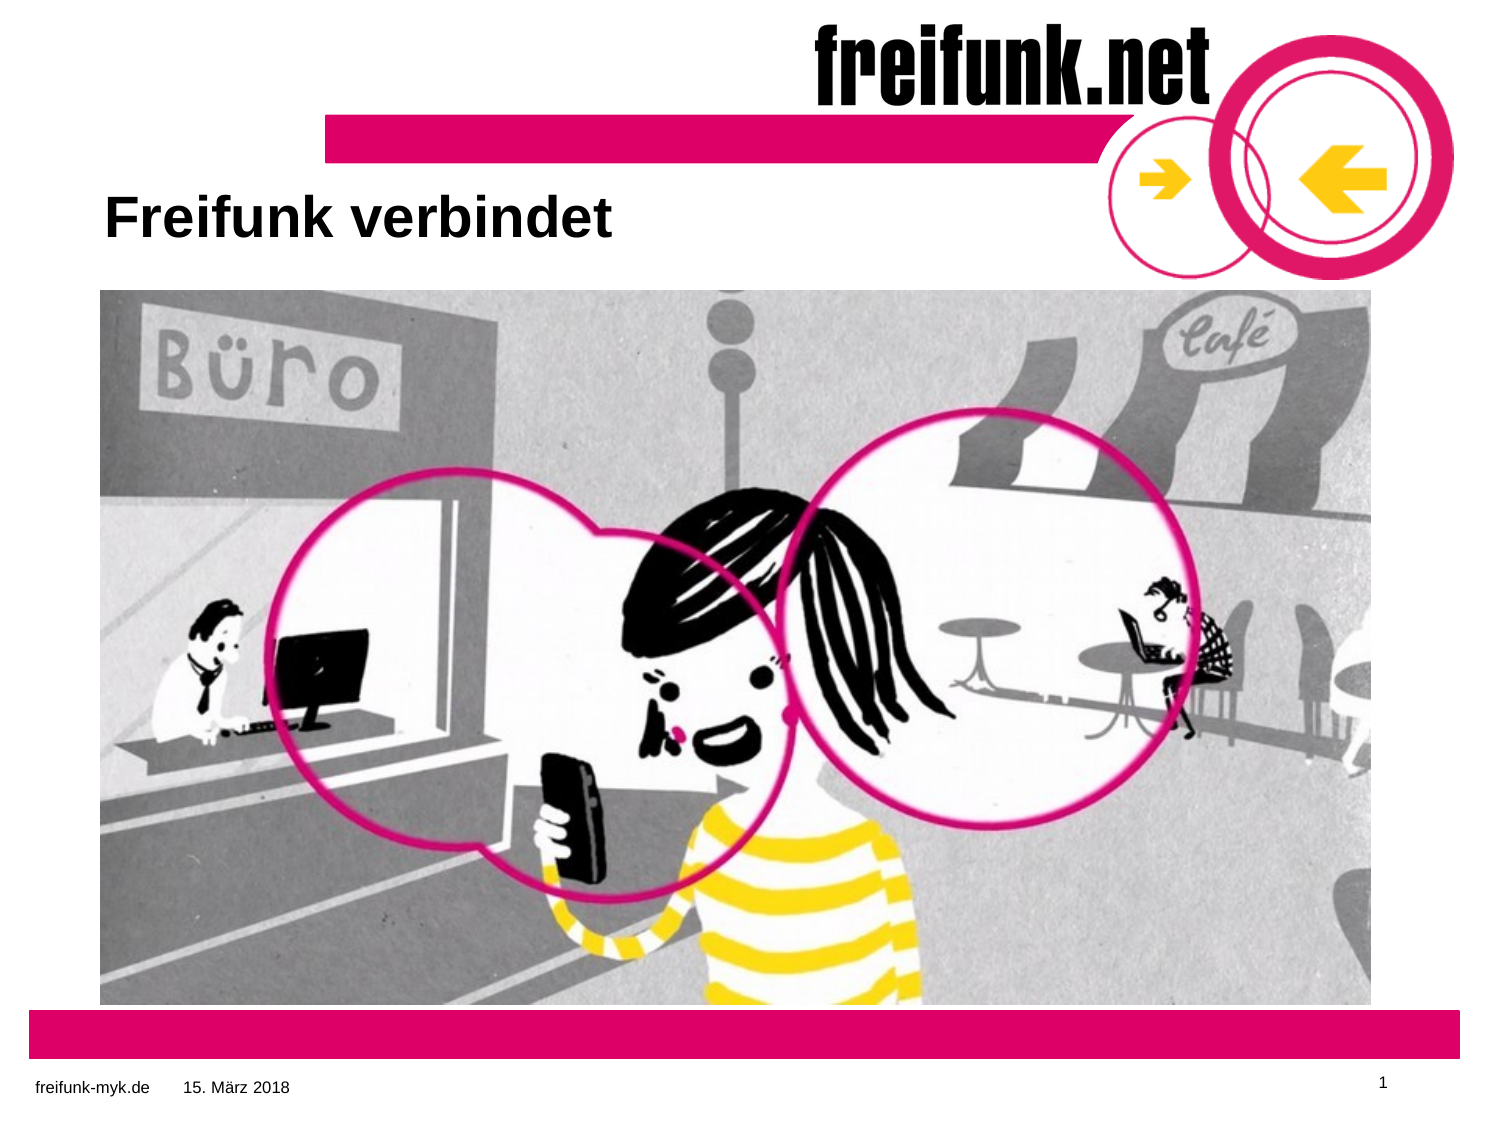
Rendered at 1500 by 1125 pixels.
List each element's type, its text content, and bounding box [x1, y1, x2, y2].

picture [100, 290, 1371, 1005]
title Freifunk verbindet [104, 153, 1087, 274]
picture [816, 24, 1454, 280]
